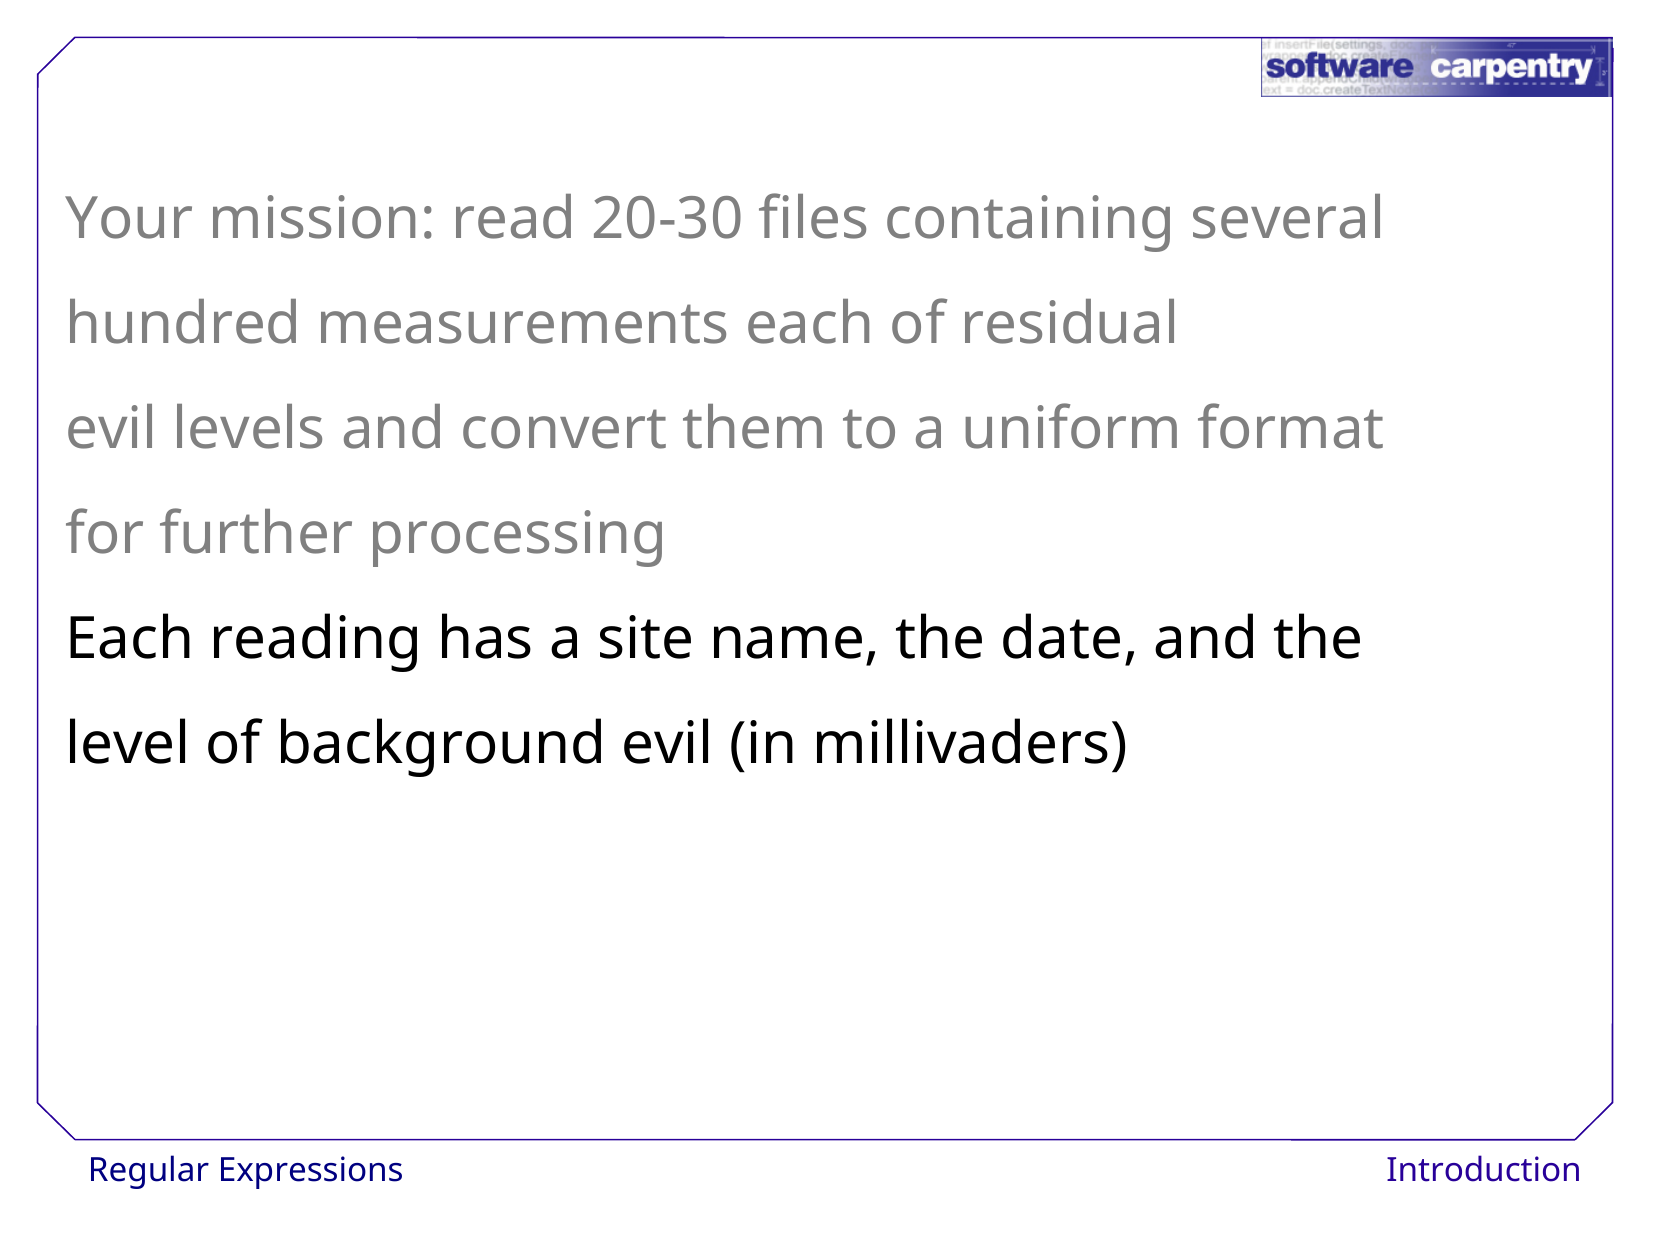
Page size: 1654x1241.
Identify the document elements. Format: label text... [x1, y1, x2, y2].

picture [1261, 39, 1613, 97]
text_box Your mission: read 20-30 files containing several hundred measurements each of residual evil levels and convert them to a uniform format for further processing Each reading has a site name, the date, and the level of background evil (in millivaders) [50, 137, 1551, 784]
